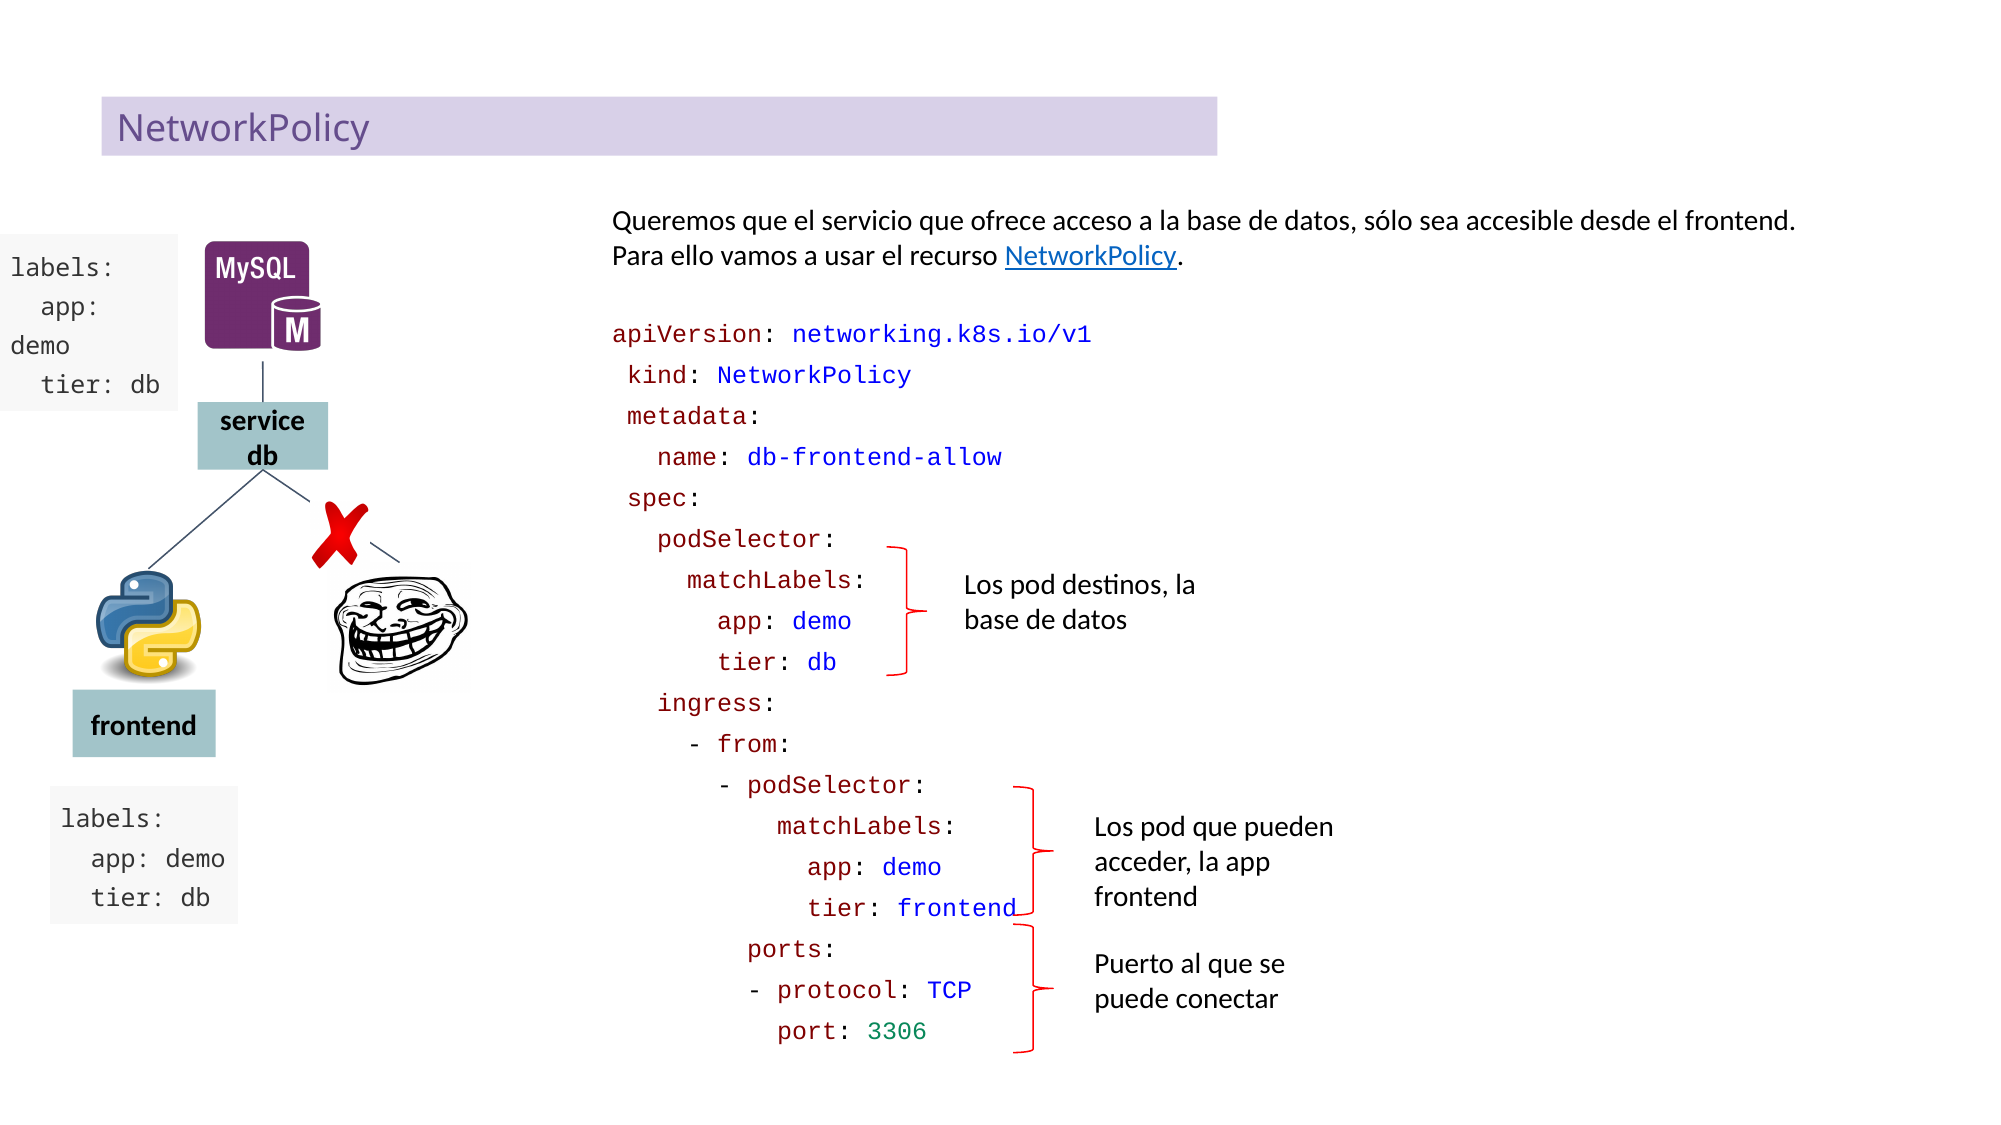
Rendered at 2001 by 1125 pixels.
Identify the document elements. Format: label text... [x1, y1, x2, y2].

picture [310, 501, 471, 693]
picture [89, 568, 208, 687]
text_box Los pod que pueden acceder, la app frontend [1079, 792, 1375, 917]
text_box frontend [72, 689, 216, 758]
table_header labels: app: demo tier: db [0, 234, 178, 411]
text_box Los pod destinos, la base de datos [949, 550, 1245, 675]
text_box NetworkPolicy [101, 96, 1218, 156]
table_header labels: app: demo tier: db [50, 786, 238, 924]
text_box service db [197, 402, 329, 470]
text_box Puerto al que se puede conectar [1079, 929, 1375, 1054]
text_box Queremos que el servicio que ofrece acceso a la base de datos, sólo sea accesible desde el frontend. Para ello vamos a usar el recurso NetworkPolicy. apiVersion: networking.k8s.io/v1 kind: NetworkPolicy metadata: name: db-frontend-allow spec: podSelector: matchLabels: app: demo tier: db ingress: - from: - podSelector: matchLabels: app: demo tier: frontend ports: - protocol: TCP port: 3306 [596, 186, 1815, 993]
picture [197, 230, 328, 362]
